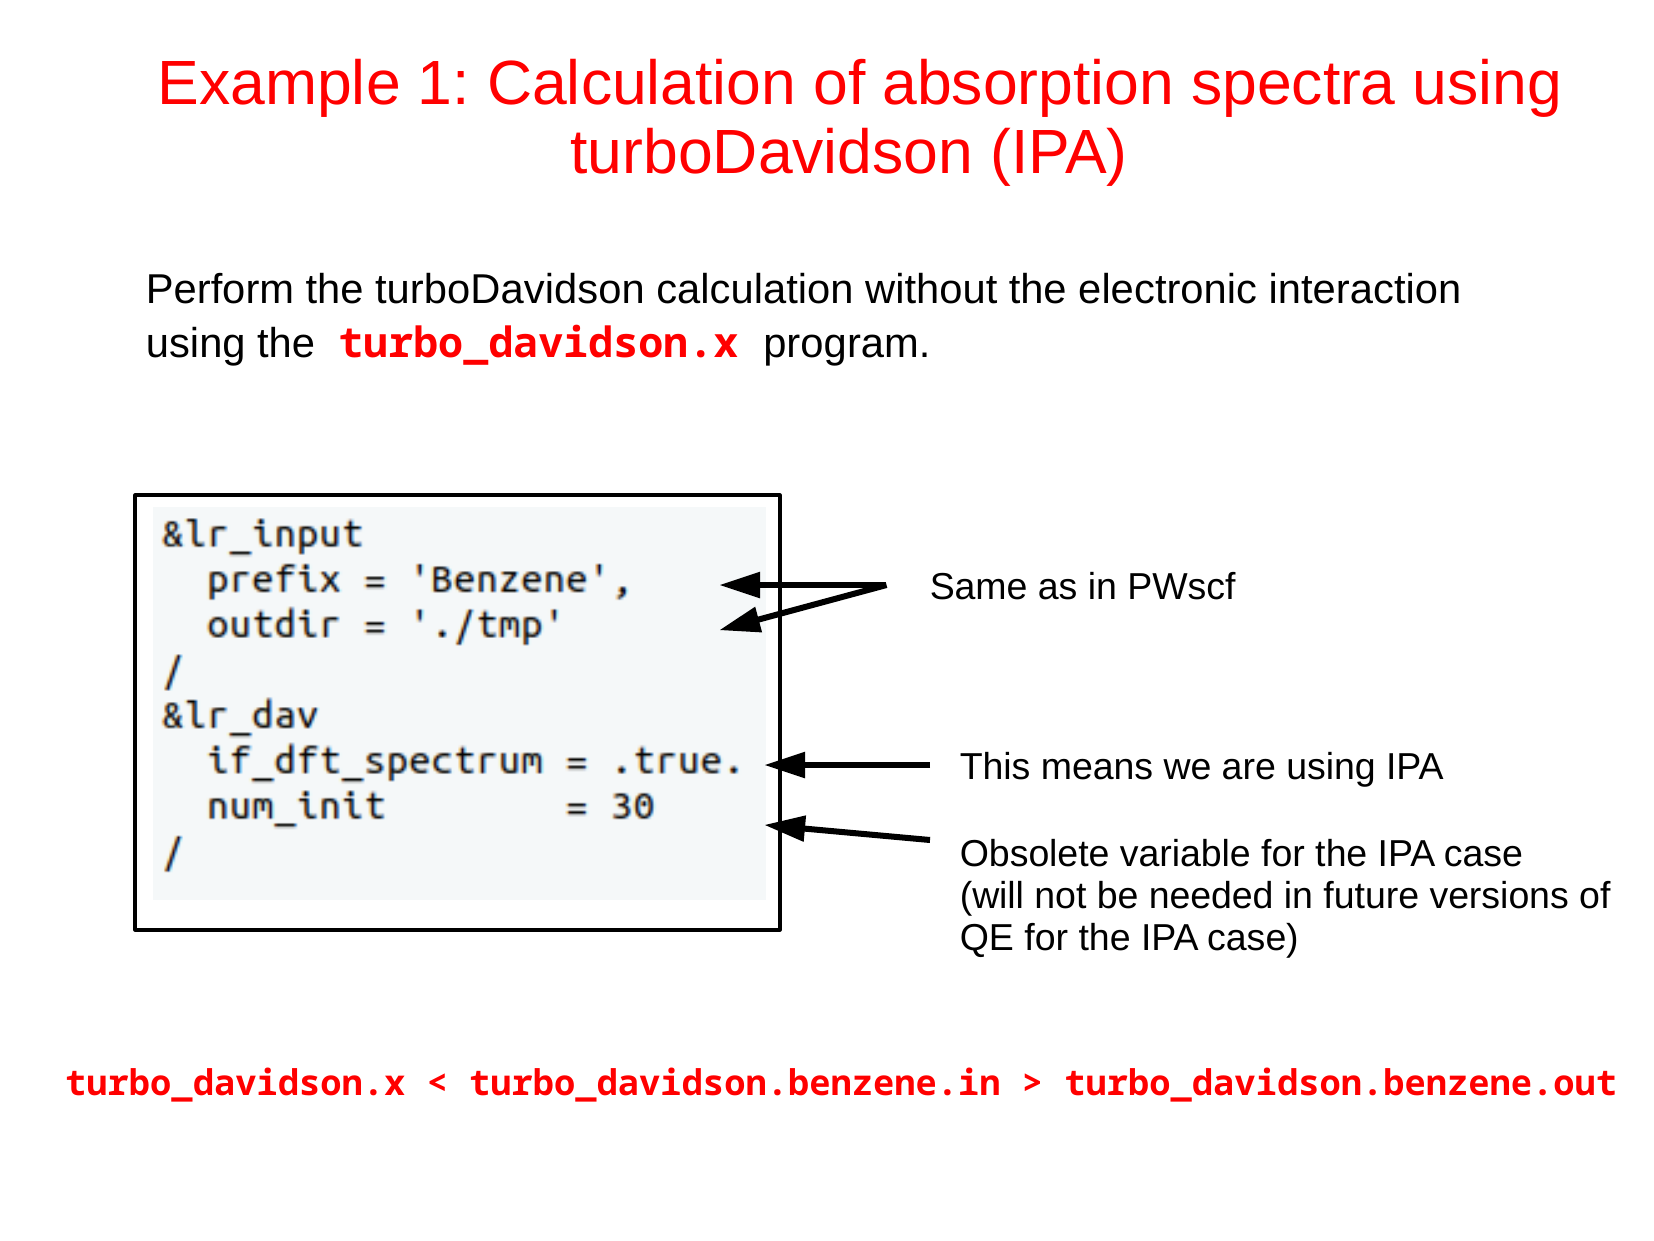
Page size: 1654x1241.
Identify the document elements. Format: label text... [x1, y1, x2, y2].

text_box This means we are using IPA [945, 738, 1463, 796]
list Perform the turboDavidson calculation without the electronic interaction using the turbo_davidson.x program. [75, 266, 1564, 391]
text_box turbo_davidson.x < turbo_davidson.benzene.in > turbo_davidson.benzene.out [15, 1050, 1633, 1160]
text_box Same as in PWscf [915, 558, 1251, 616]
picture [153, 507, 766, 901]
text_box Example 1: Calculation of absorption spectra using turboDavidson (IPA) [15, 33, 1654, 202]
text_box Obsolete variable for the IPA case (will not be needed in future versions of QE for the IPA case) [945, 825, 1638, 966]
